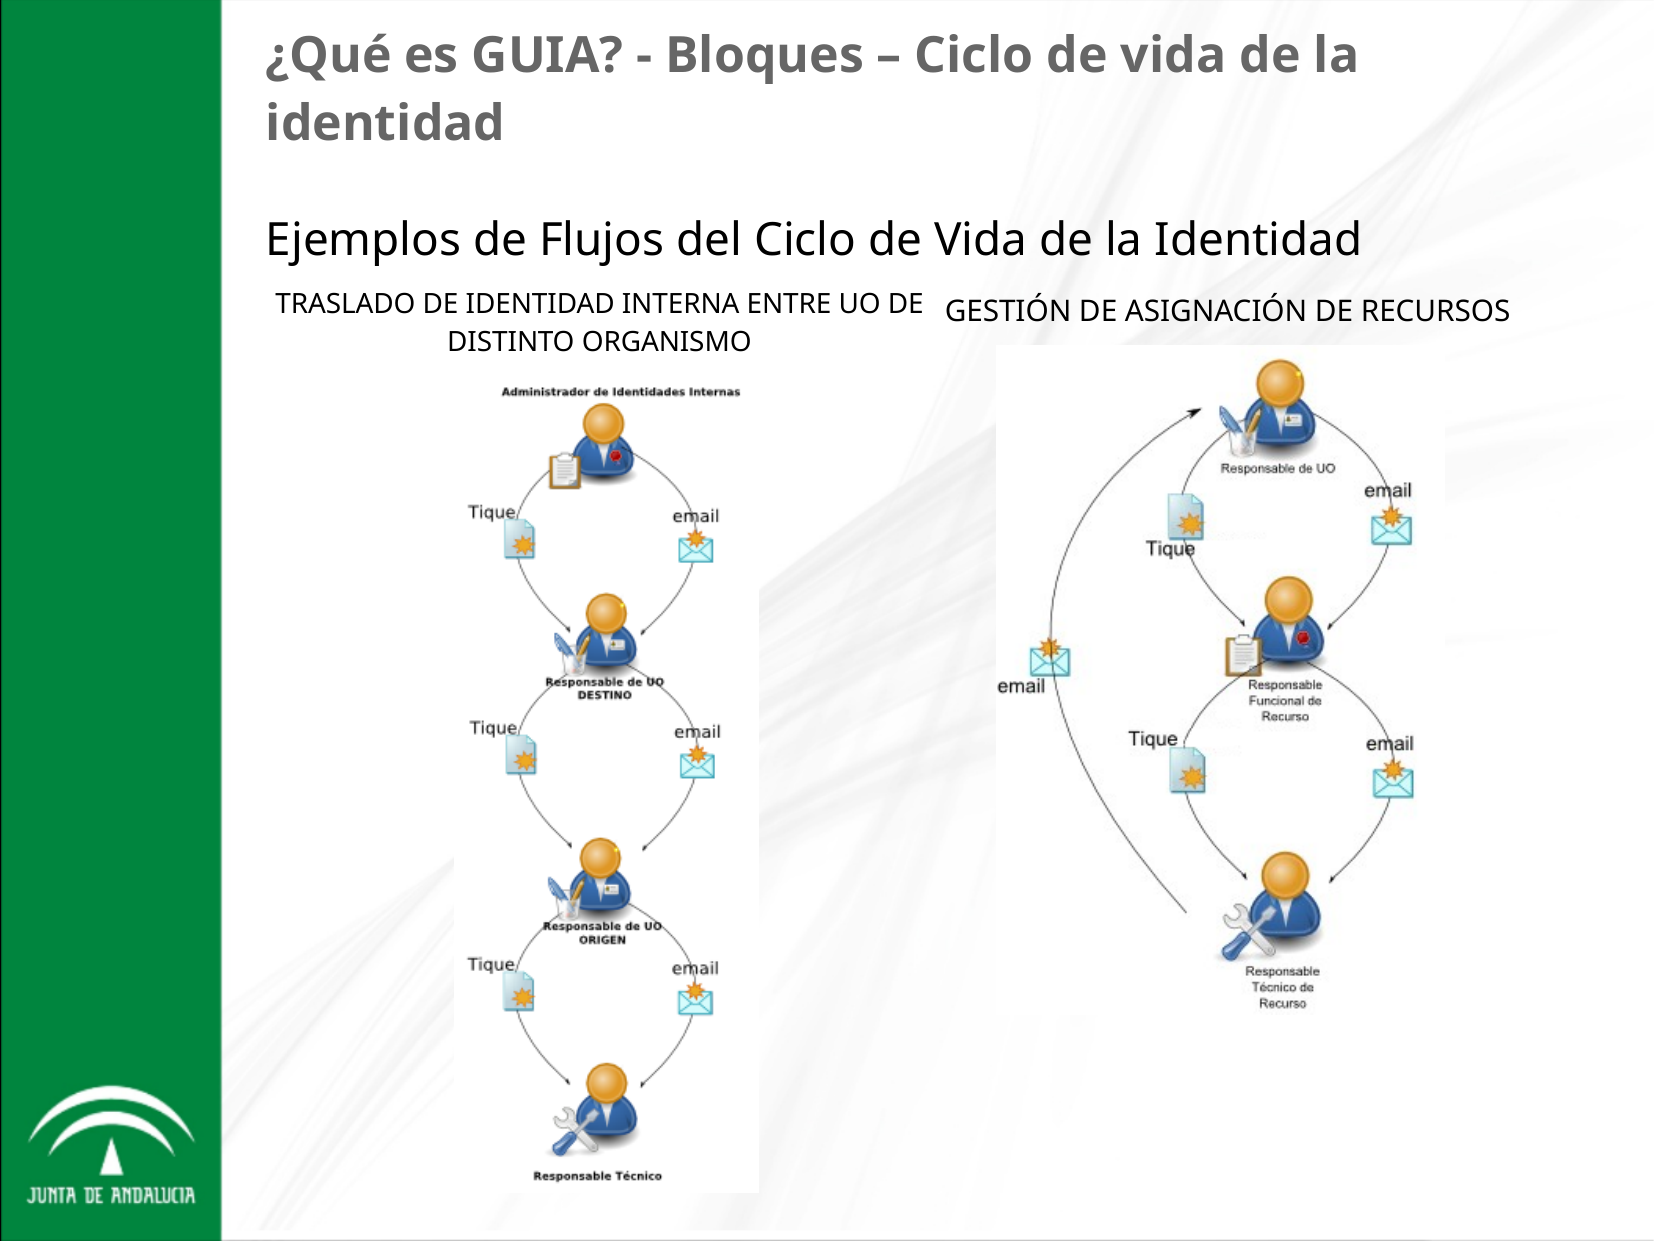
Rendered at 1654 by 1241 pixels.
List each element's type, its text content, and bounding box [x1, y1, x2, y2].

title ¿Qué es GUIA? - Bloques – Ciclo de vida de la identidad [265, 37, 1571, 136]
list GESTIÓN DE ASIGNACIÓN DE RECURSOS [944, 289, 1601, 331]
list Ejemplos de Flujos del Ciclo de Vida de la Identidad [265, 206, 1441, 302]
list TRASLADO DE IDENTIDAD INTERNA ENTRE UO DE DISTINTO ORGANISMO [271, 283, 928, 361]
picture [0, 0, 1654, 1241]
